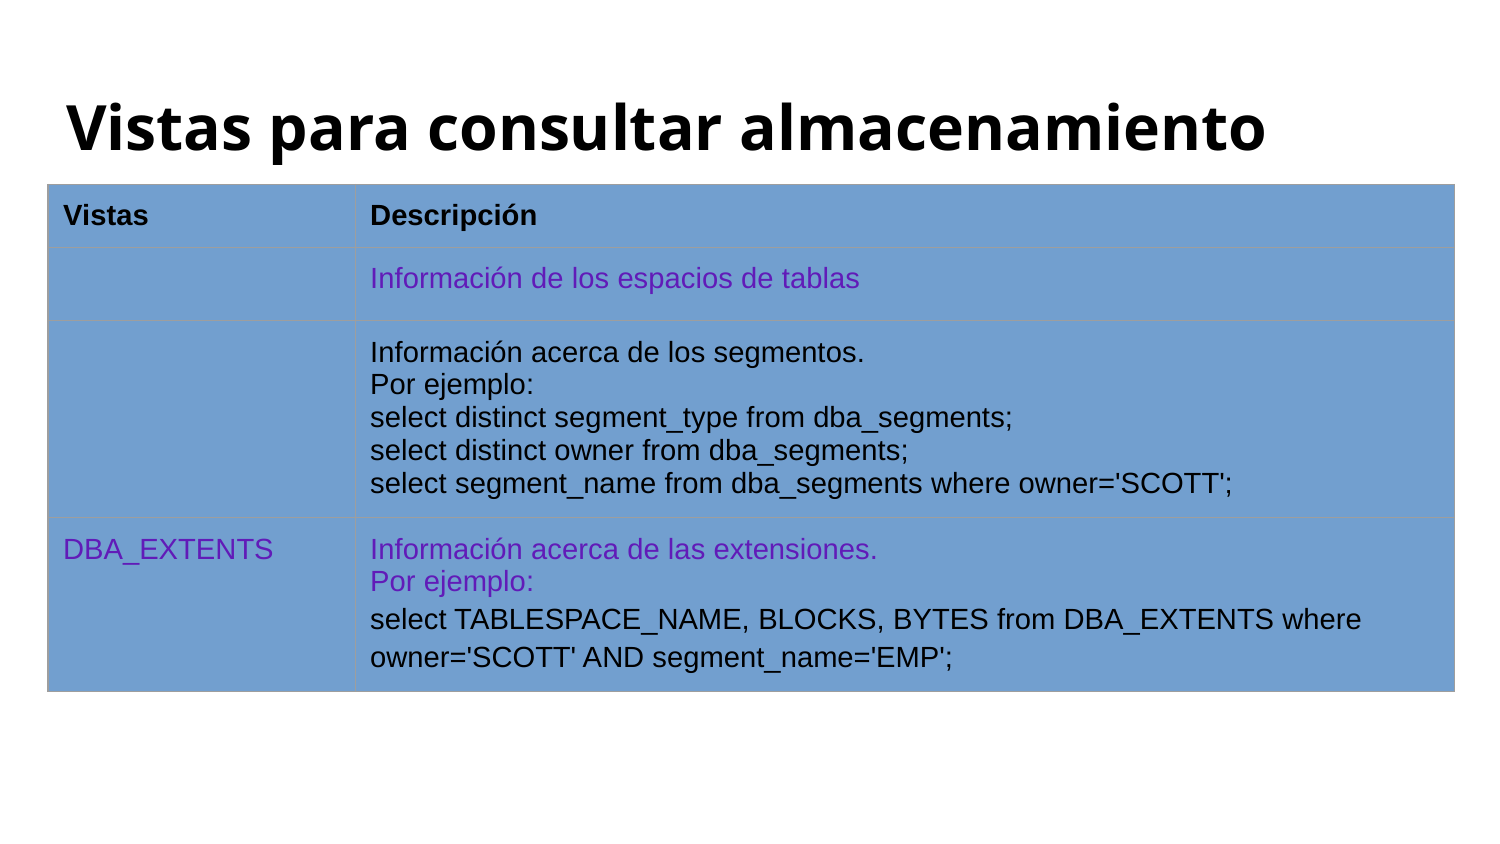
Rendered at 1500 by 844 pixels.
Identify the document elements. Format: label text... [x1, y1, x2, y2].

table_cell Información acerca de los segmentos. Por ejemplo: select distinct segment_type from dba_segments; select distinct owner from dba_segments; select segment_name from dba_segments where owner='SCOTT'; [356, 321, 1454, 517]
table_cell Información acerca de las extensiones. Por ejemplo: select TABLESPACE_NAME, BLOCKS, BYTES from DBA_EXTENTS where owner='SCOTT' AND segment_name='EMP'; [356, 518, 1454, 691]
table_cell Información de los espacios de tablas [356, 248, 1454, 320]
table_cell [49, 248, 355, 320]
table_cell [49, 321, 355, 517]
table_header Descripción [356, 185, 1454, 247]
title Vistas para consultar almacenamiento [51, 72, 1449, 176]
table_header Vistas [49, 185, 355, 247]
table_cell DBA_EXTENTS [49, 518, 355, 691]
